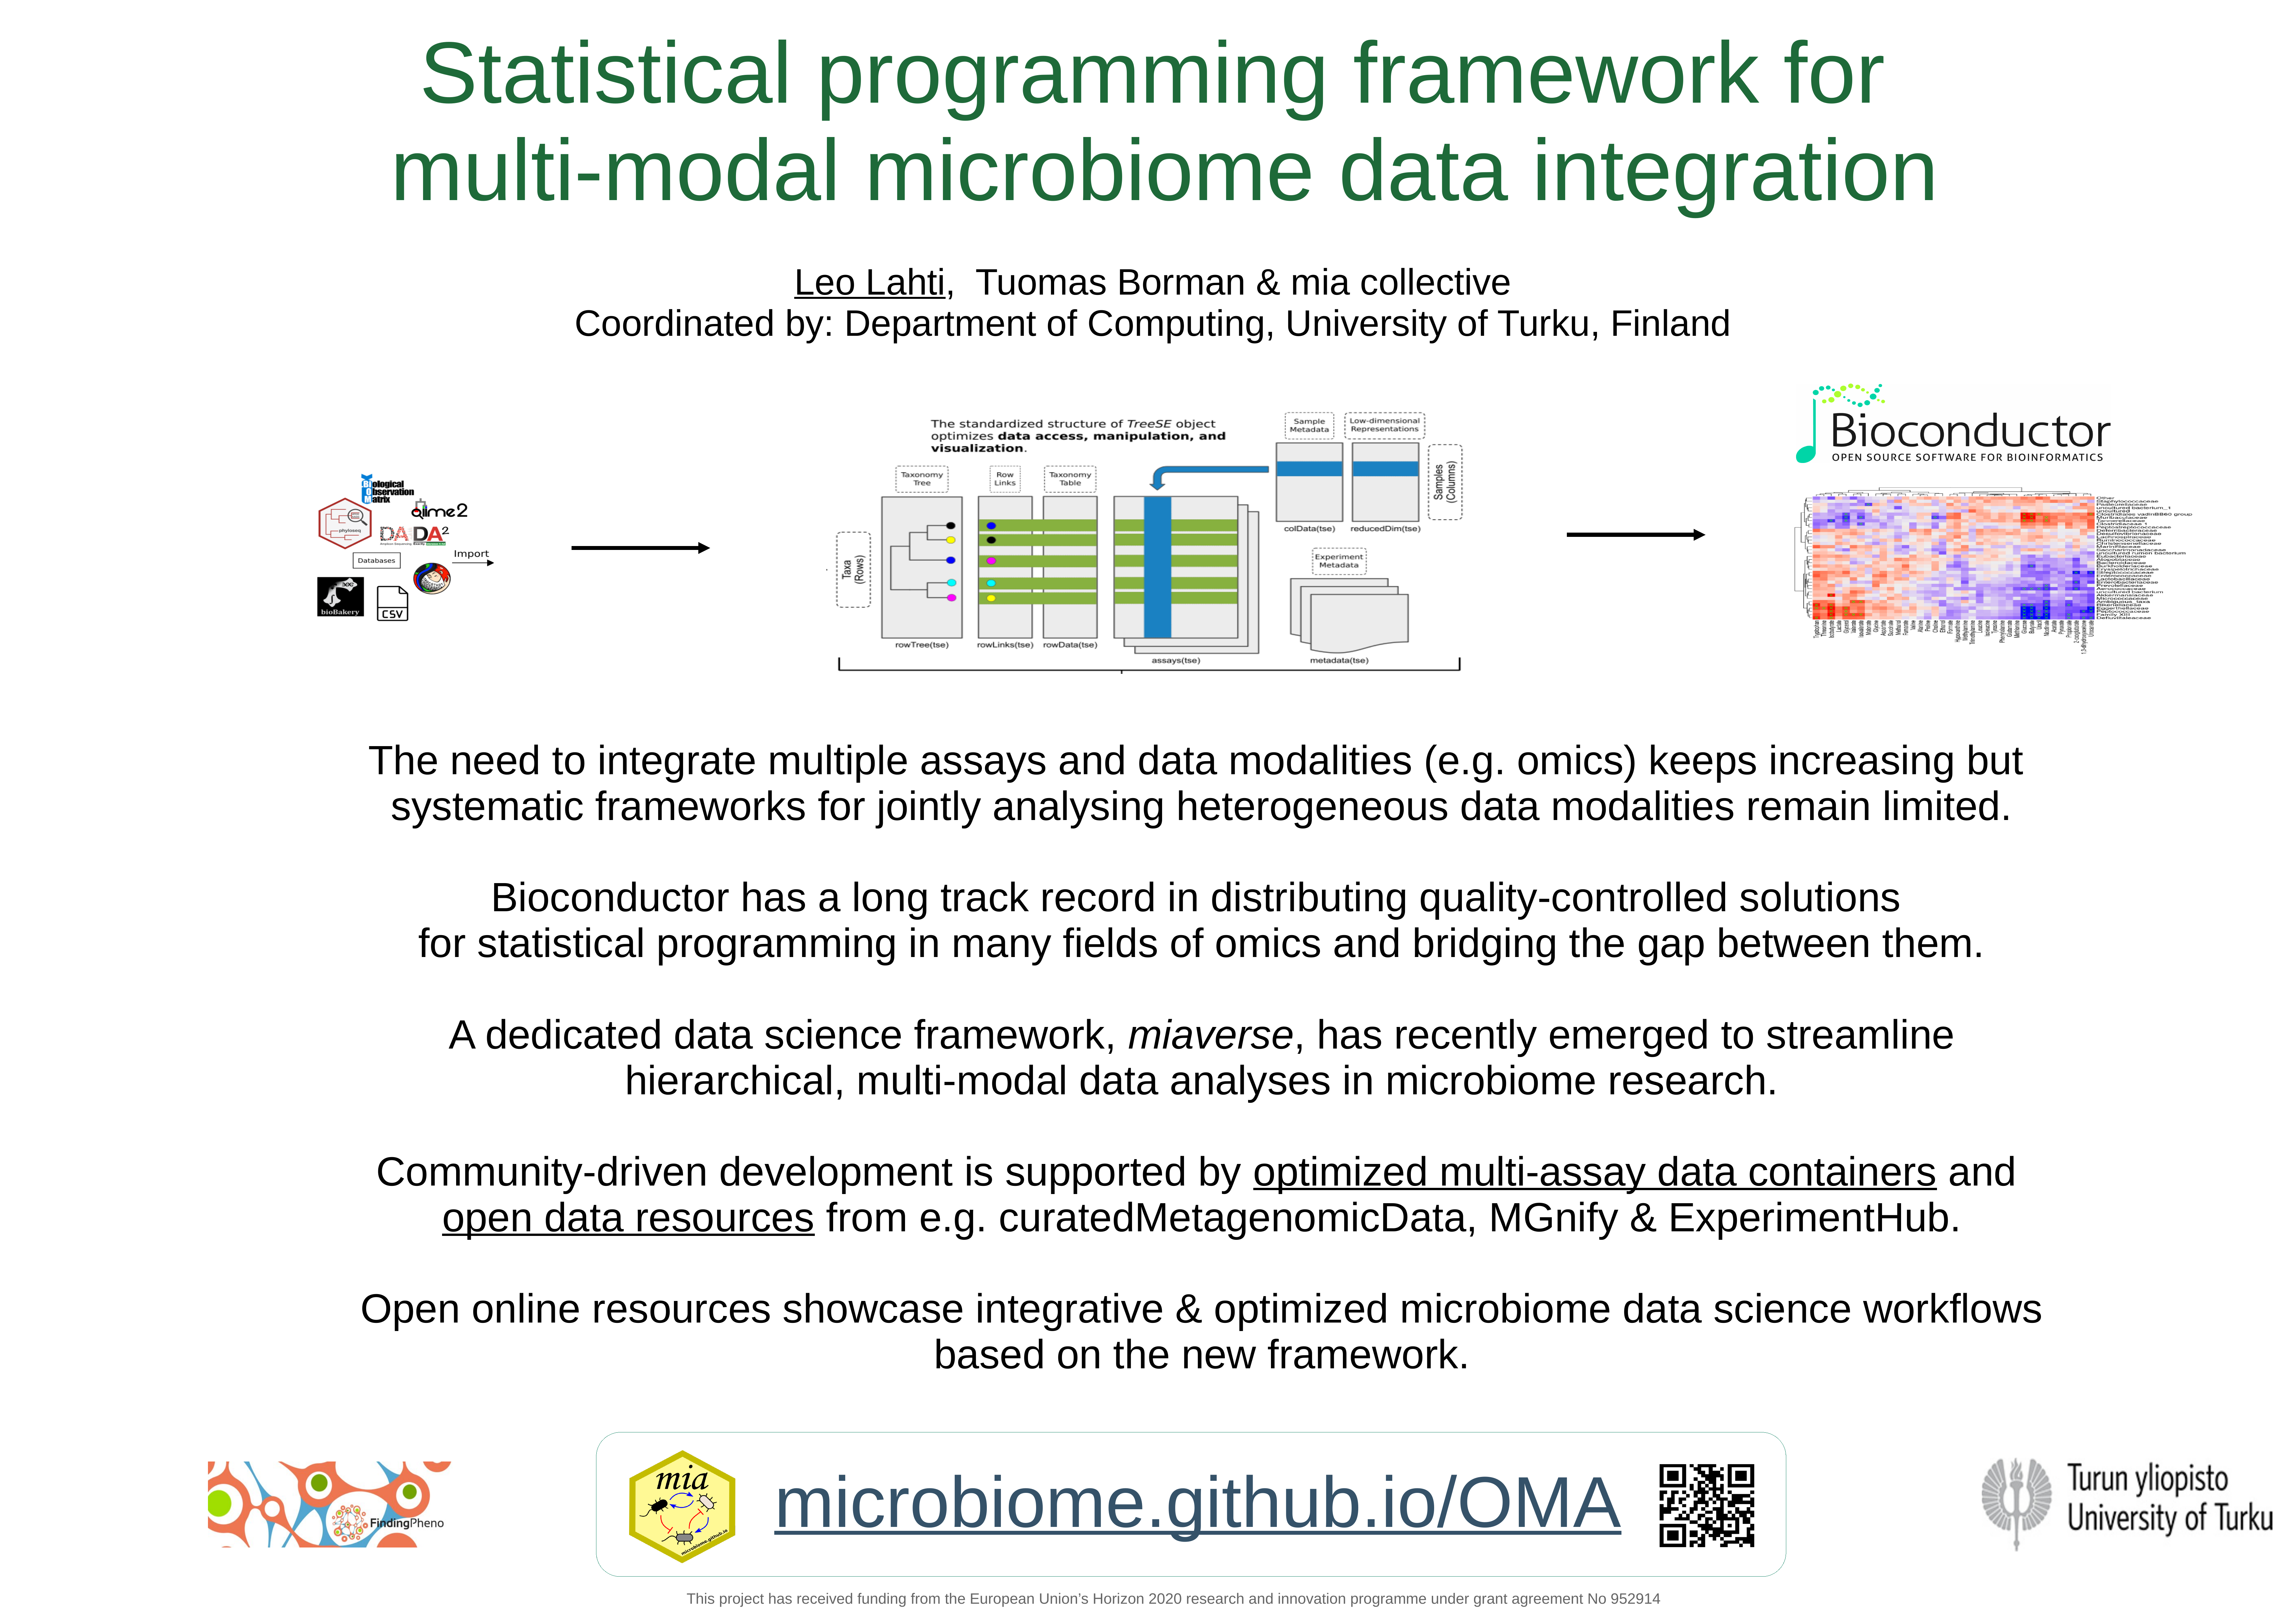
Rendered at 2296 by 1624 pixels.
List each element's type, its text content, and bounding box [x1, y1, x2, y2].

picture [826, 402, 1469, 674]
picture [208, 1462, 453, 1547]
picture [312, 467, 494, 622]
picture [1796, 384, 2111, 463]
title Leo Lahti, Tuomas Borman & mia collective Coordinated by: Department of Computing, University of Turku, Finland [40, 262, 2266, 344]
title The need to integrate multiple assays and data modalities (e.g. omics) keeps increasing but systematic frameworks for jointly analysing heterogeneous data modalities remain limited. Bioconductor has a long track record in distributing quality-controlled solutions for statistical programming in many fields of omics and bridging the gap between them. A dedicated data science framework, miaverse, has recently emerged to streamline hierarchical, multi-modal data analyses in microbiome research. Community-driven development is supported by optimized multi-assay data containers and open data resources from e.g. curatedMetagenomicData, MGnify & ExperimentHub. Open online resources showcase integrative & optimized microbiome data science workflows based on the new framework. [300, 723, 2105, 1392]
picture [1791, 484, 2196, 658]
text_box This project has received funding from the European Union’s Horizon 2020 research and innovation programme under grant agreement No 952914 [588, 1588, 1760, 1618]
text_box [596, 1432, 1786, 1577]
picture [1982, 1458, 2272, 1551]
title Statistical programming framework for multi-modal microbiome data integration [132, 14, 2198, 229]
